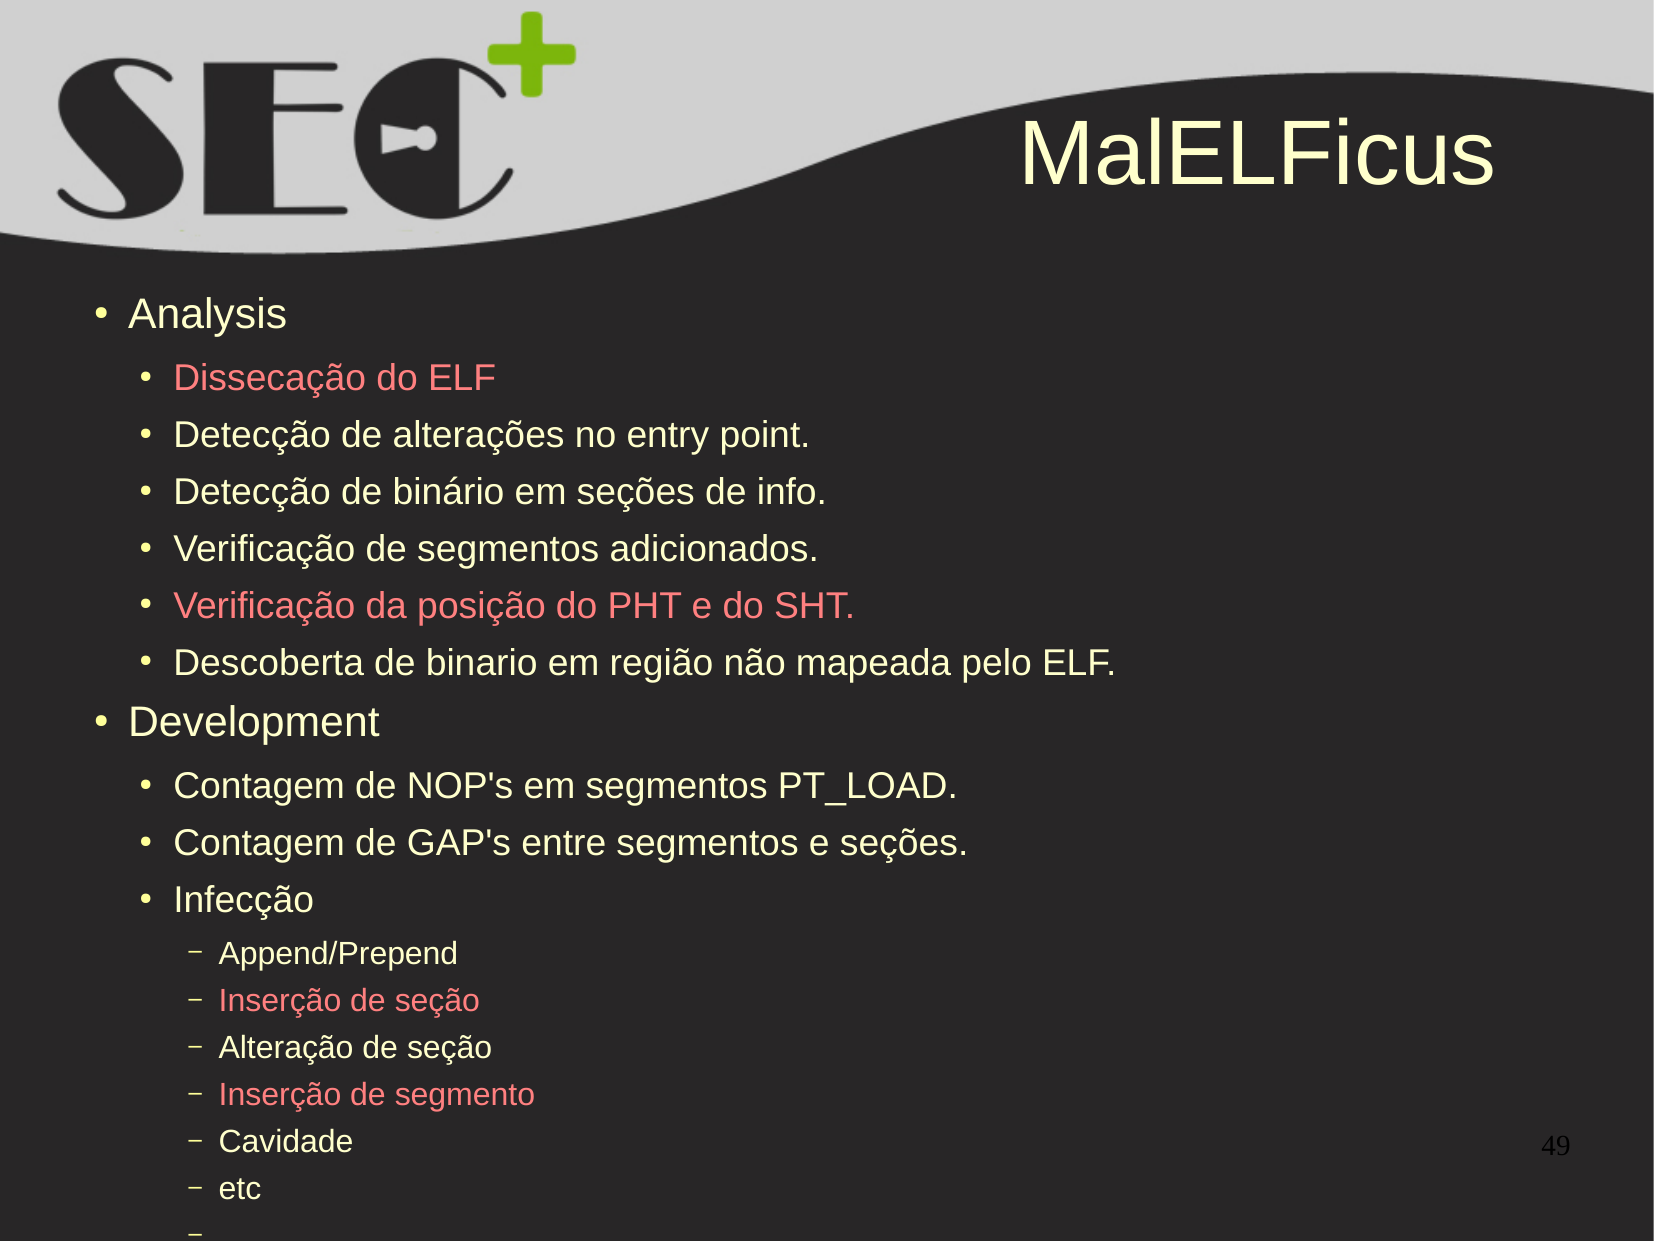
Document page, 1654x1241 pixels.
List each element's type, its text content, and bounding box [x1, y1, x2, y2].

title MalELFicus [945, 49, 1571, 257]
picture [0, 0, 1654, 1241]
list Analysis Dissecação do ELF Detecção de alterações no entry point. Detecção de binário em seções de info. Verificação de segmentos adicionados. Verificação da posição do PHT e do SHT. Descoberta de binario em região não mapeada pelo ELF. Development Contagem de NOP's em segmentos PT_LOAD. Contagem de GAP's entre segmentos e seções. Infecção Append/Prepend Inserção de seção Alteração de seção Inserção de segmento Cavidade etc [82, 290, 1571, 1216]
